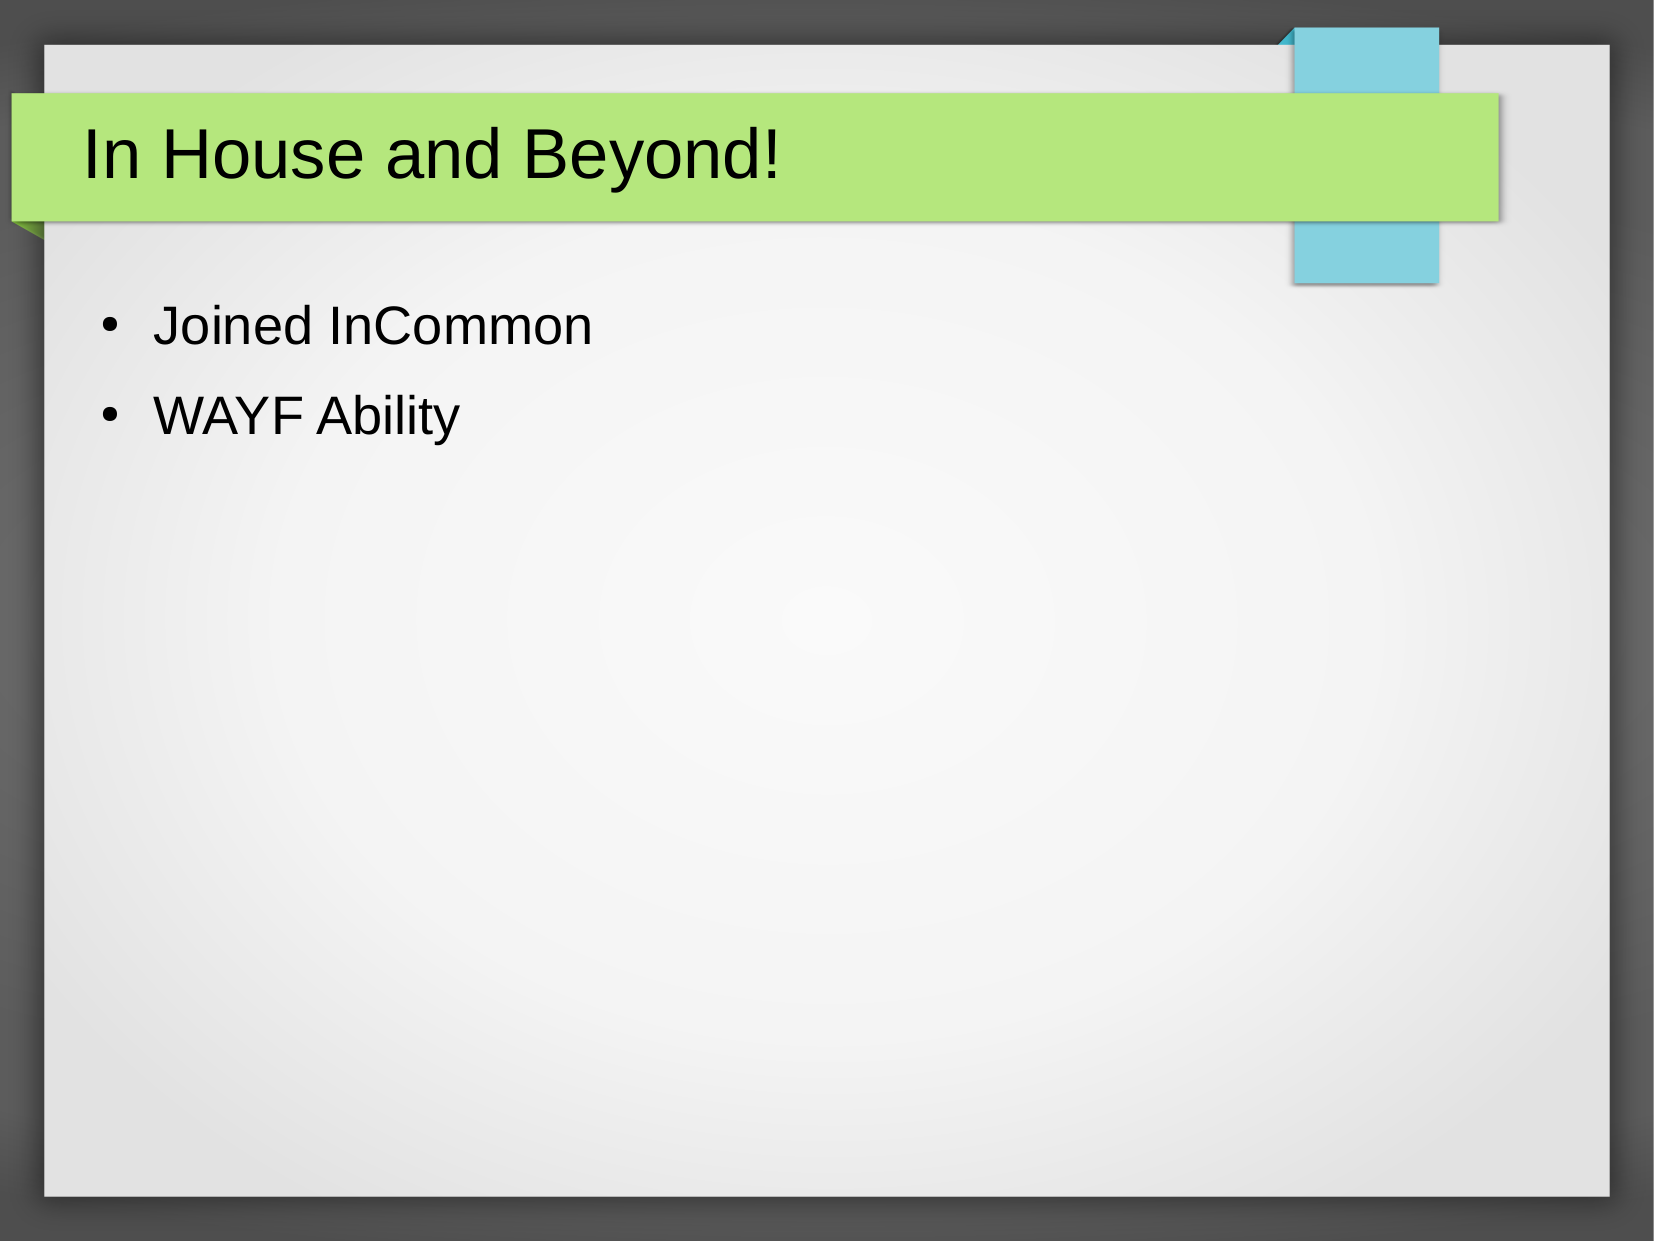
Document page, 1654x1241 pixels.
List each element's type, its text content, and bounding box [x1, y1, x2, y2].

list Joined InCommon WAYF Ability [82, 295, 1571, 1015]
picture [0, 0, 1654, 1241]
title In House and Beyond! [82, 94, 1264, 213]
